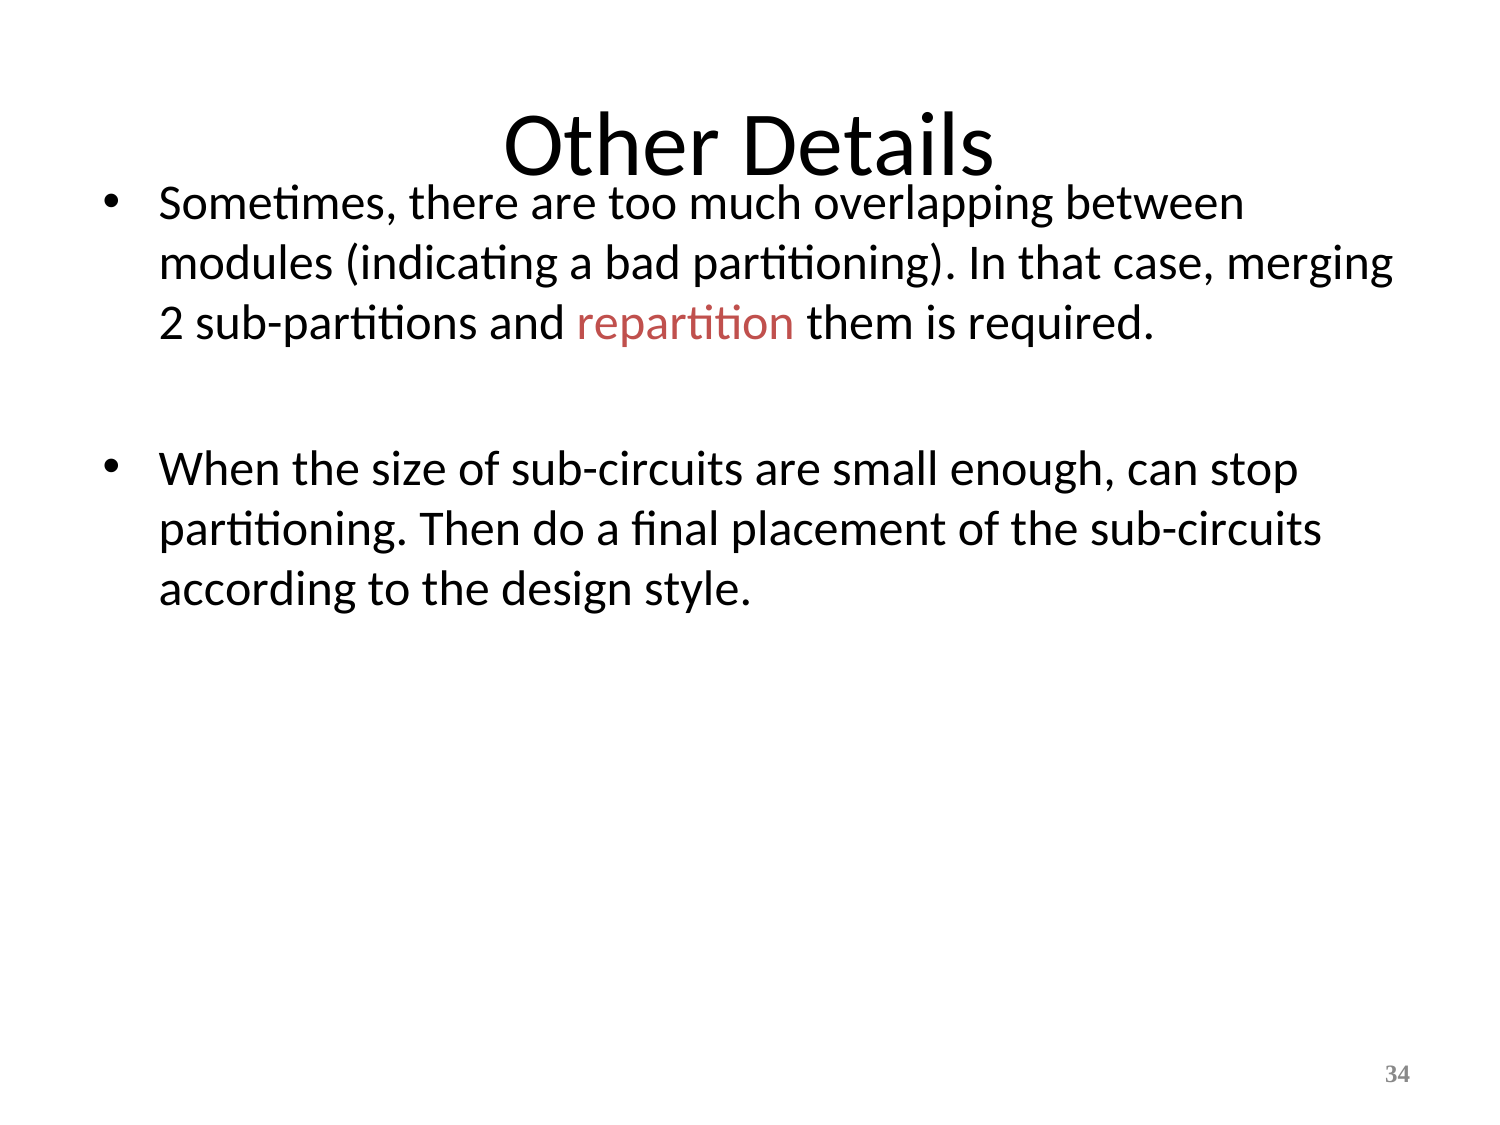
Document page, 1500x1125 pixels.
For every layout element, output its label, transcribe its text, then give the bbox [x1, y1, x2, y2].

text_box <number> [1074, 1042, 1426, 1103]
title Other Details [75, 45, 1426, 233]
list Sometimes, there are too much overlapping between modules (indicating a bad partitioning). In that case, merging 2 sub-partitions and repartition them is required. When the size of sub-circuits are small enough, can stop partitioning. Then do a final placement of the sub-circuits according to the design style. [87, 162, 1426, 988]
